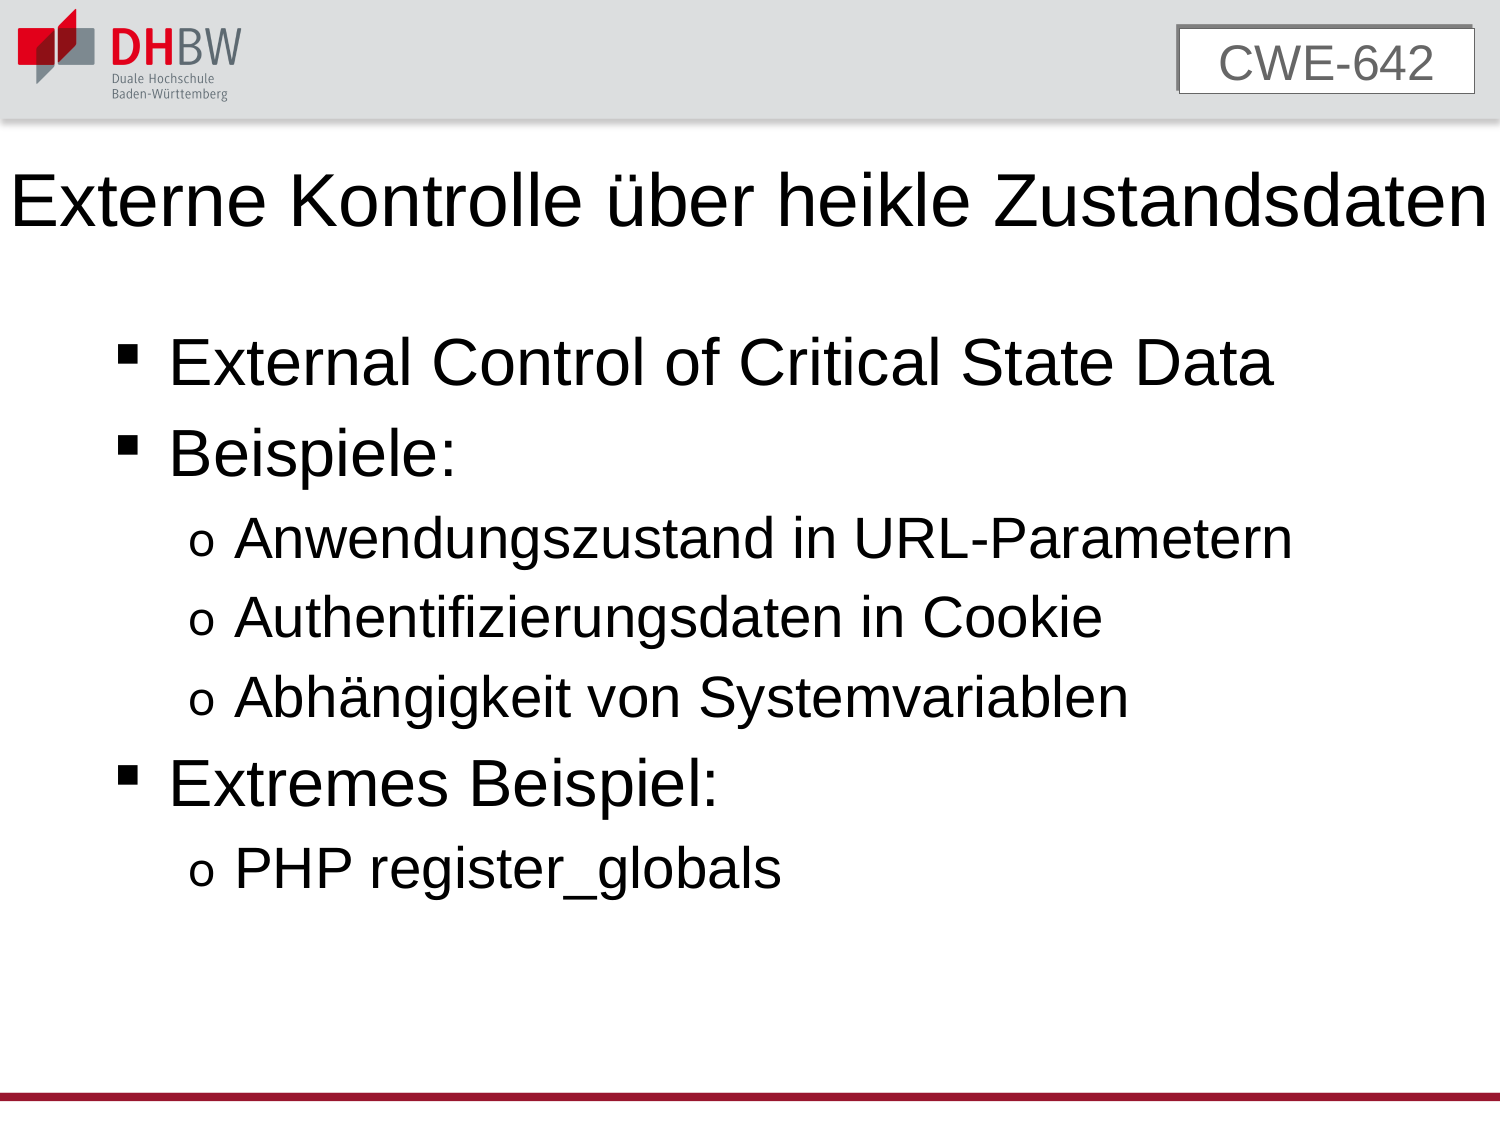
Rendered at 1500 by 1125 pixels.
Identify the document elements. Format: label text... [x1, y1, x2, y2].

title Externe Kontrolle über heikle Zustandsdaten [0, 134, 1500, 266]
list External Control of Critical State Data Beispiele: Anwendungszustand in URL-Parametern Authentifizierungsdaten in Cookie Abhängigkeit von Systemvariablen Extremes Beispiel: PHP register_globals [112, 324, 1388, 1036]
picture [0, 0, 1500, 134]
picture [0, 266, 1500, 1121]
text_box CWE-642 [1179, 28, 1475, 94]
